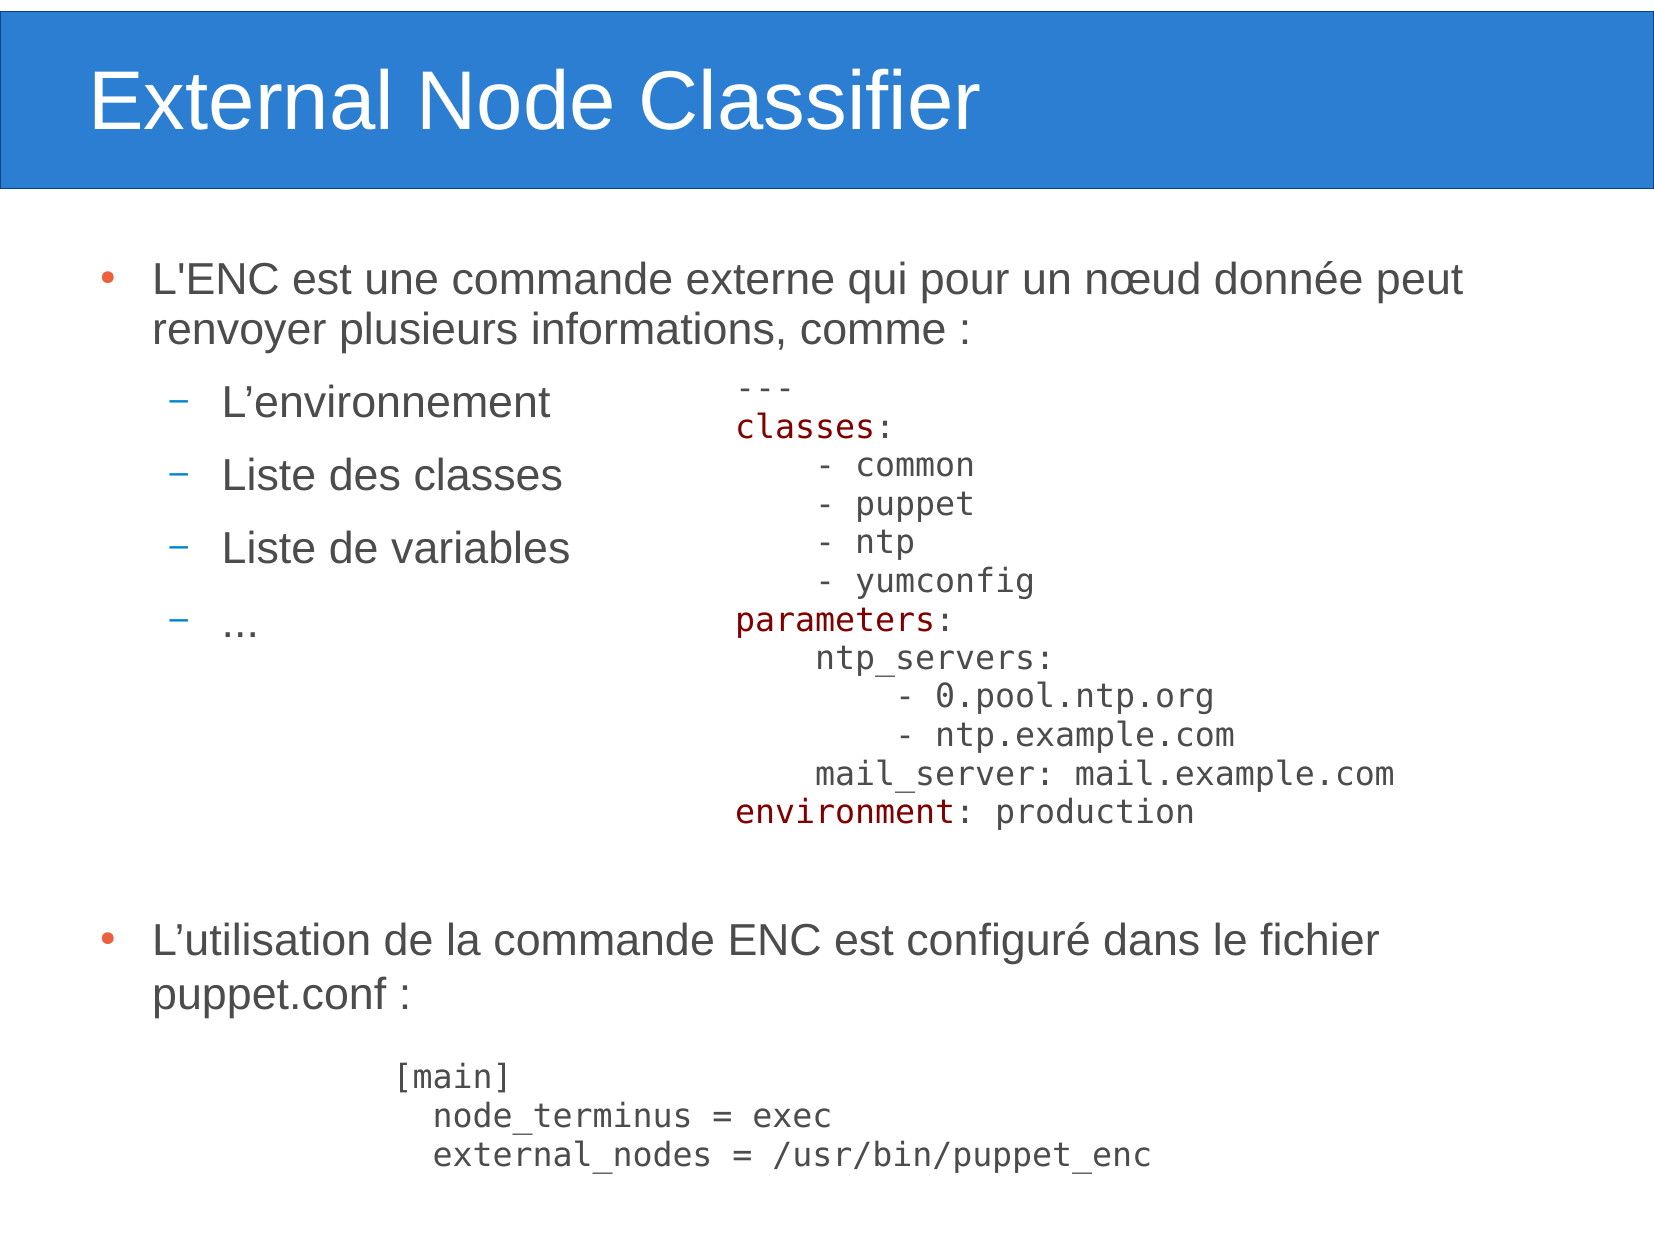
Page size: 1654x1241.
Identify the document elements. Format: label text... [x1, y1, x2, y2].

list L'ENC est une commande externe qui pour un nœud donnée peut renvoyer plusieurs informations, comme : L’environnement Liste des classes Liste de variables ... L’utilisation de la commande ENC est configuré dans le fichier puppet.conf : [82, 253, 1583, 1111]
title External Node Classifier [0, 11, 1654, 189]
text_box --- classes: - common - puppet - ntp - yumconfig parameters: ntp_servers: - 0.pool.ntp.org - ntp.example.com mail_server: mail.example.com environment: production [720, 342, 1548, 839]
text_box [main] node_terminus = exec external_nodes = /usr/bin/puppet_enc [377, 1039, 1276, 1182]
